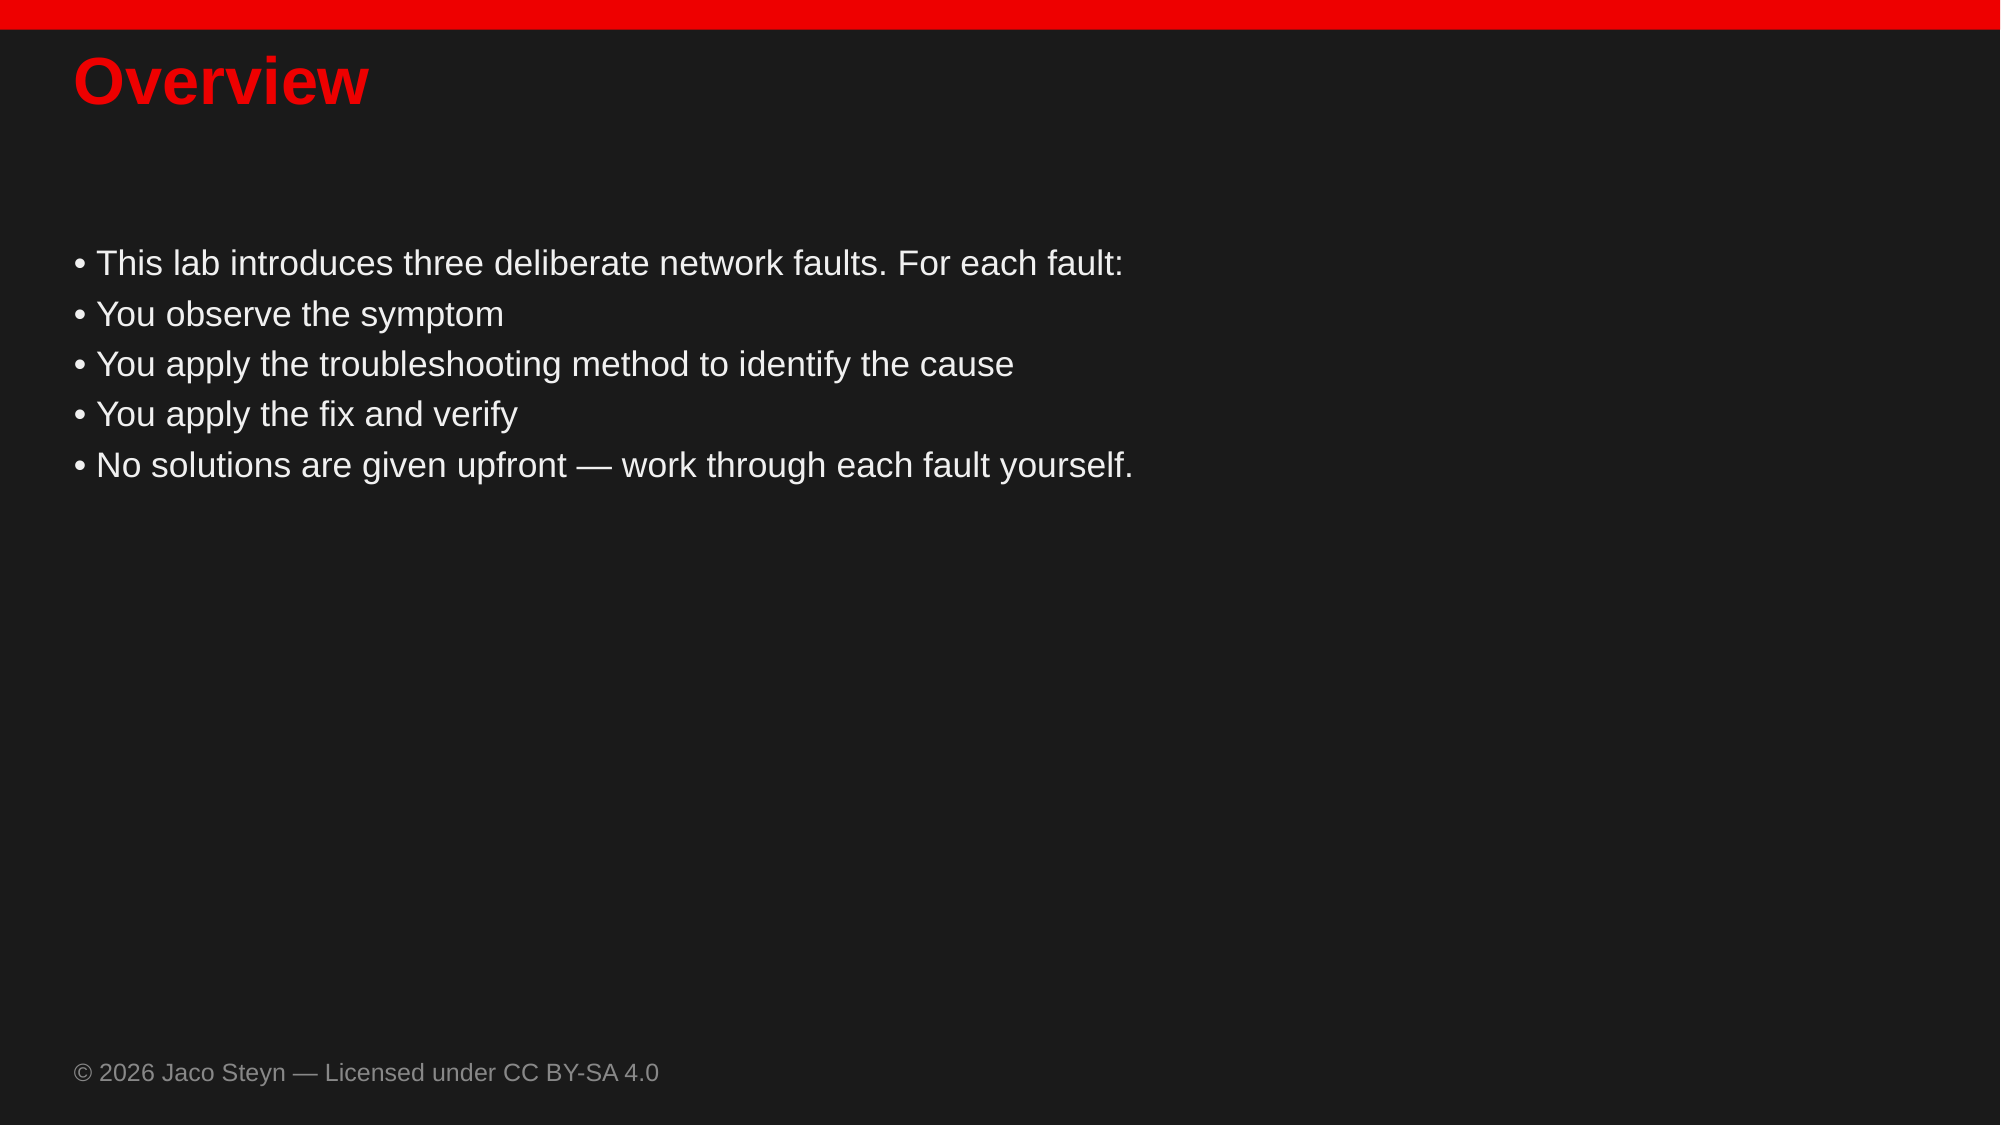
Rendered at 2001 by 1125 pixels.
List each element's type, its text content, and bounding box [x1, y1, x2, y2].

text_box Overview [59, 36, 1942, 208]
text_box [0, 0, 2001, 30]
text_box • This lab introduces three deliberate network faults. For each fault: • You observe the symptom • You apply the troubleshooting method to identify the cause • You apply the fix and verify • No solutions are given upfront — work through each fault yourself. [59, 236, 1942, 1037]
text_box © 2026 Jaco Steyn — Licensed under CC BY-SA 4.0 [59, 1051, 1942, 1093]
